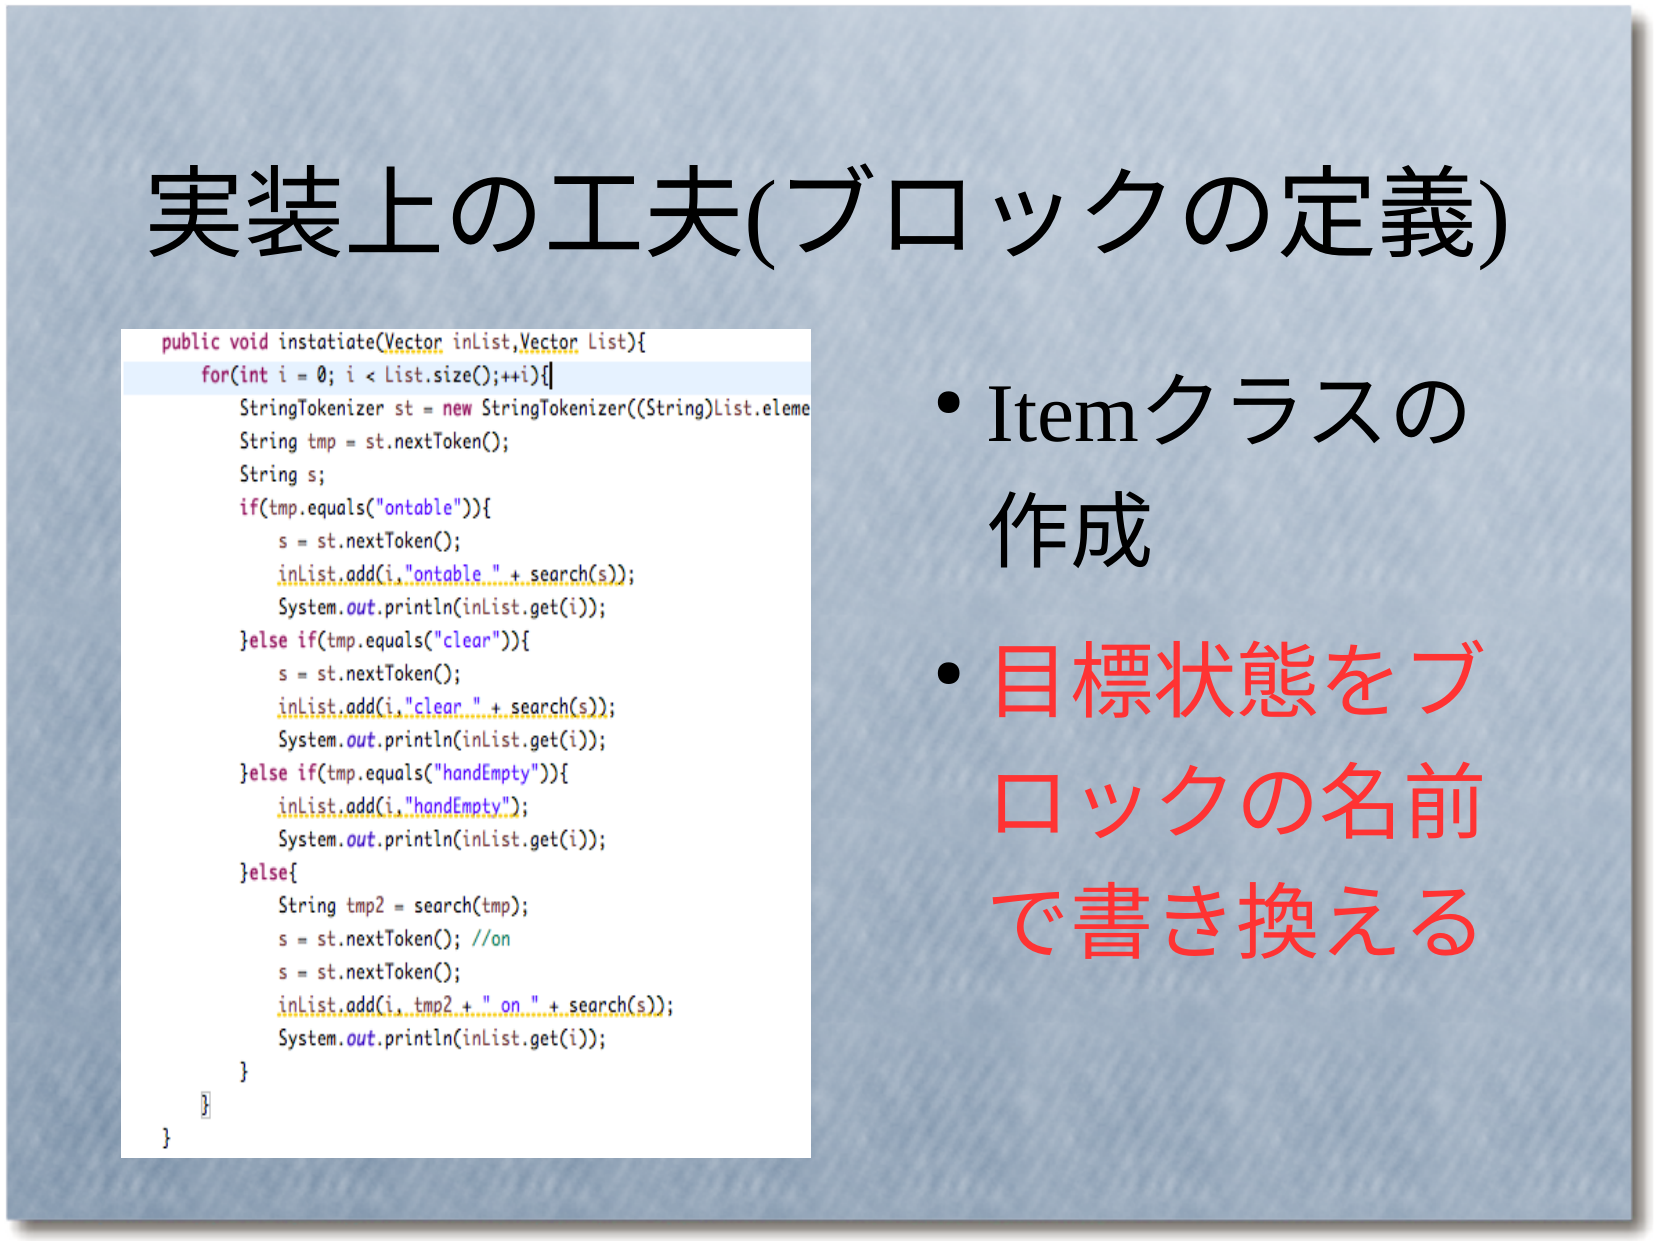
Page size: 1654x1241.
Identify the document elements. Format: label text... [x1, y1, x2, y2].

picture [0, 0, 1654, 1241]
list Itemクラスの作成 目標状態をブロックの名前で書き換える [845, 344, 1535, 1065]
title 実装上の工夫(ブロックの定義) [121, 83, 1534, 330]
